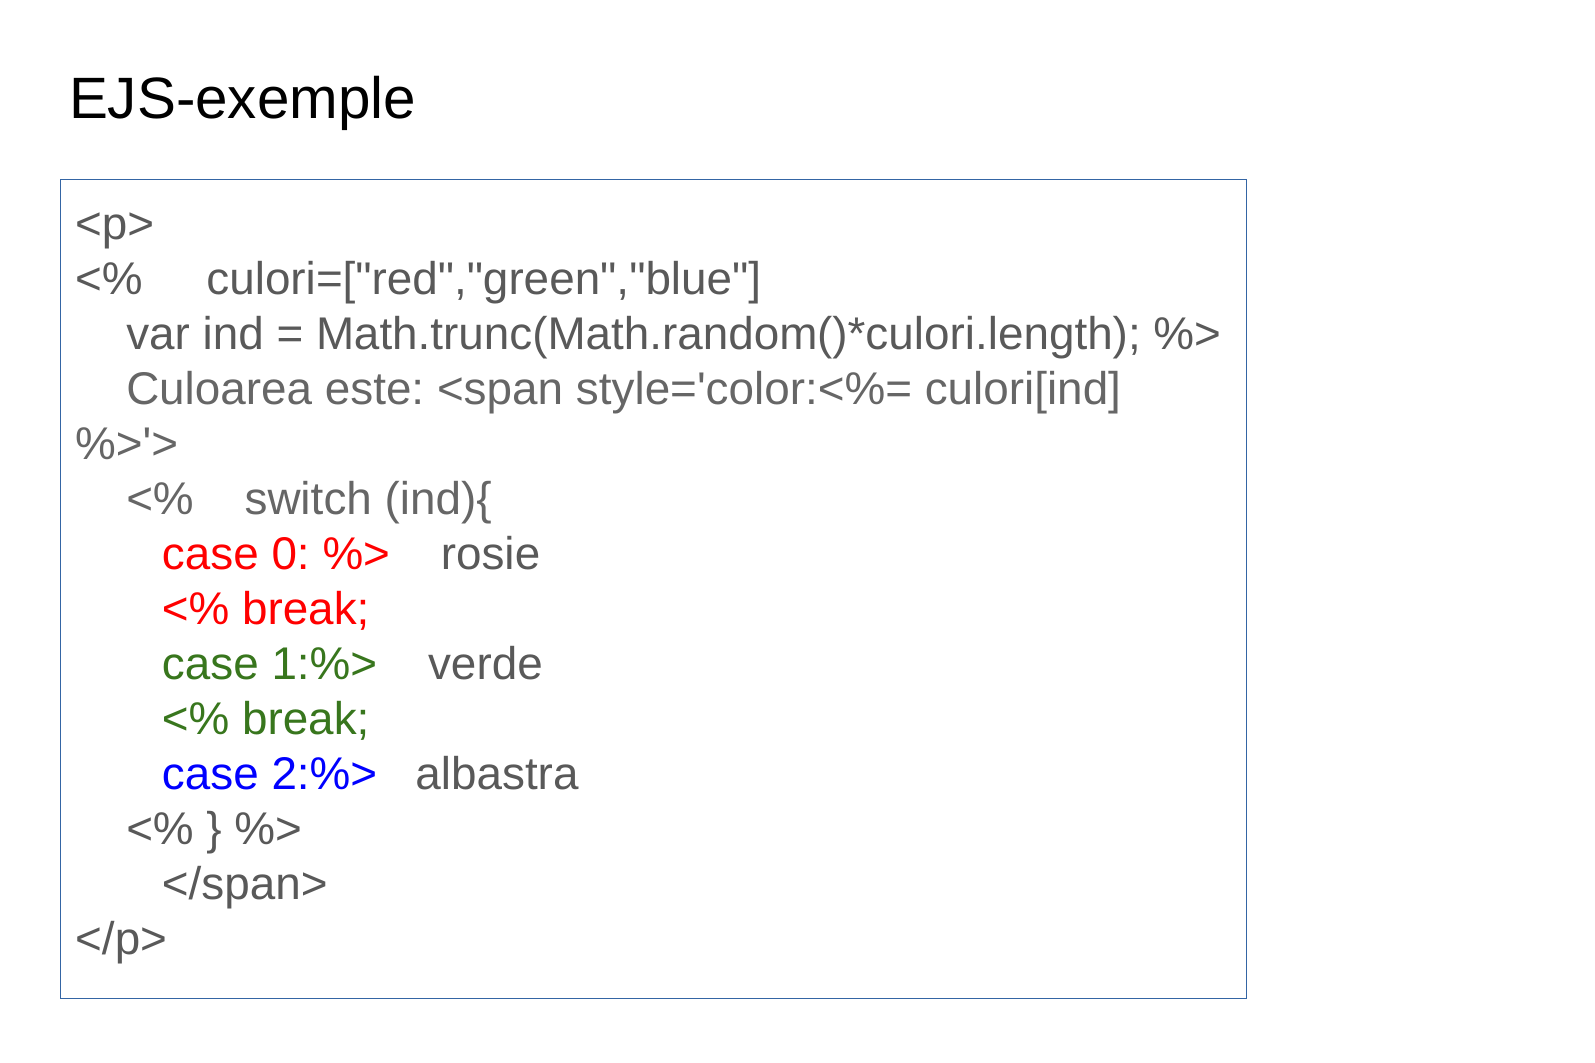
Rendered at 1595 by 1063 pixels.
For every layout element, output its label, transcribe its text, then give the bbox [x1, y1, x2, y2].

title EJS-exemple [54, 44, 1541, 163]
list <p> <% culori=["red","green","blue"] var ind = Math.trunc(Math.random()*culori.length); %> Culoarea este: <span style='color:<%= culori[ind] %>'> <% switch (ind){ case 0: %> rosie <% break; case 1:%> verde <% break; case 2:%> albastra <% } %> </span> </p> [60, 179, 1247, 999]
